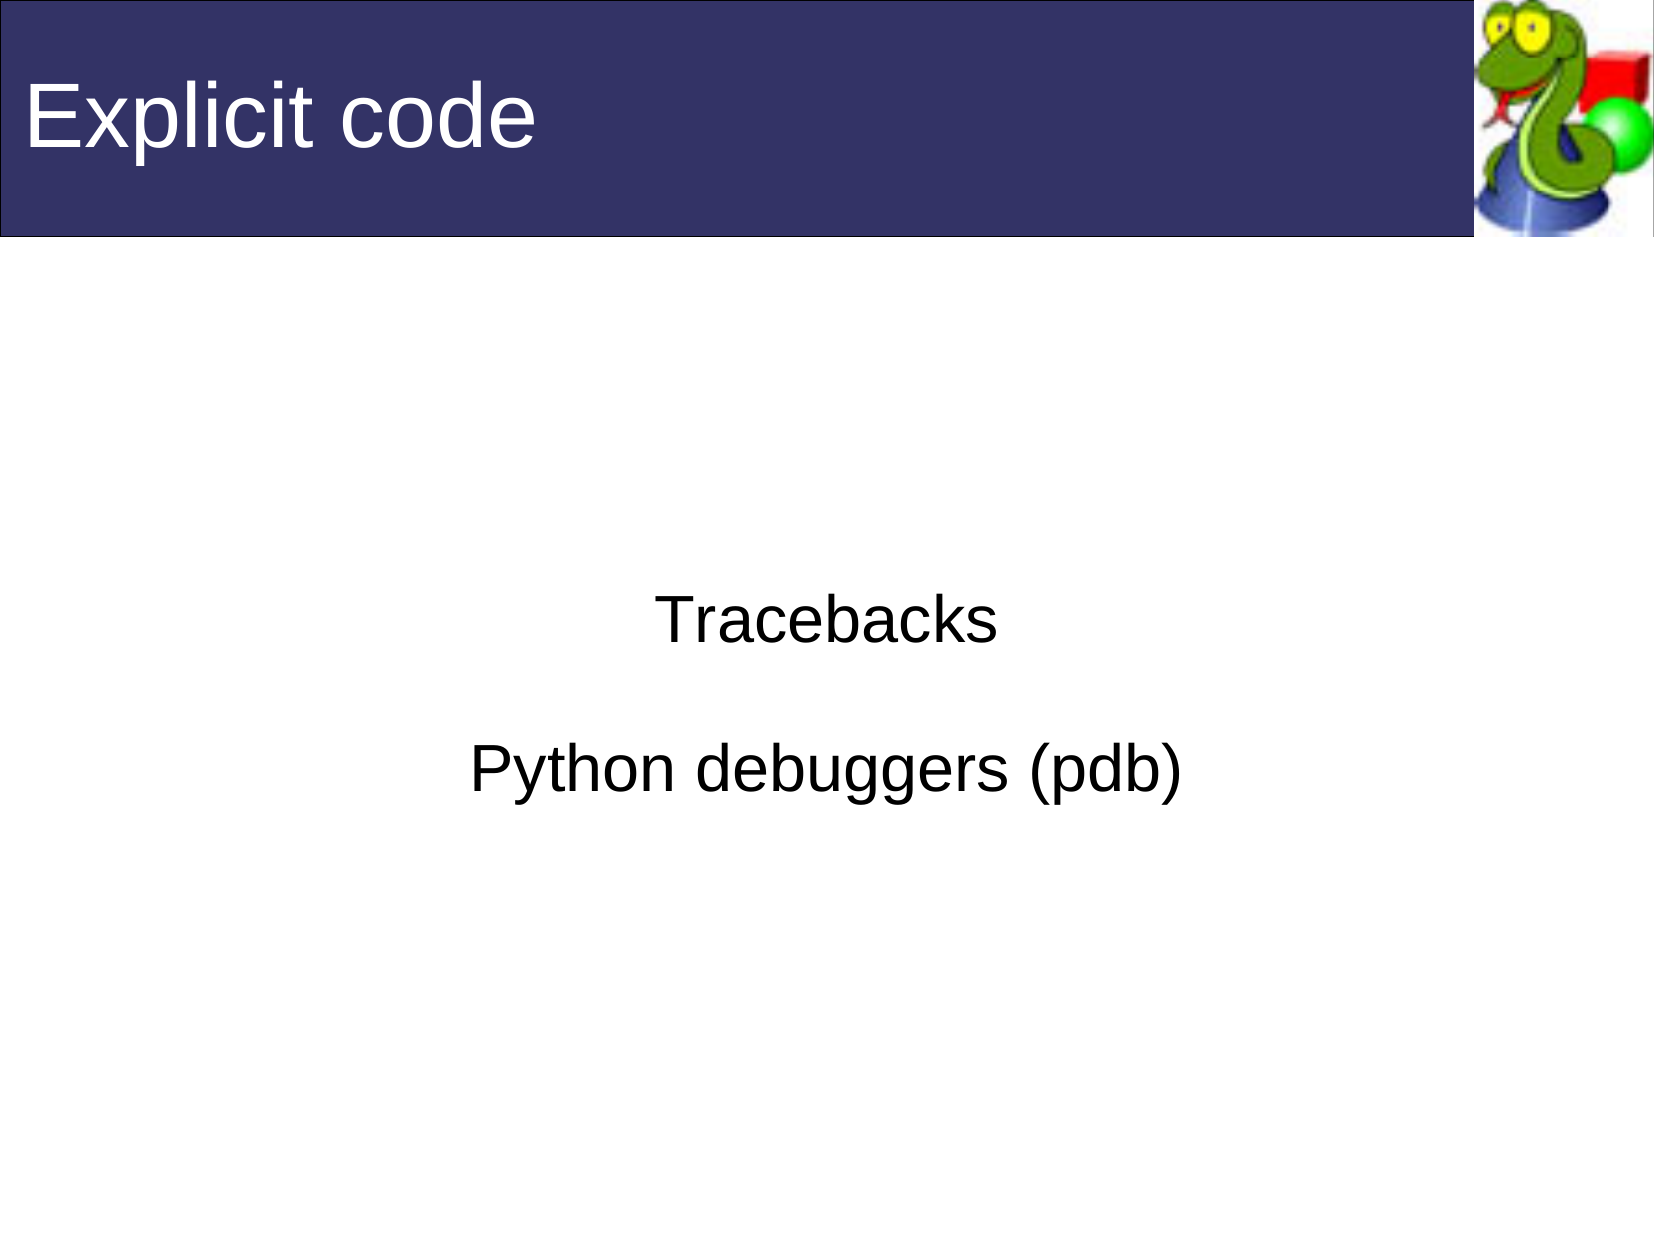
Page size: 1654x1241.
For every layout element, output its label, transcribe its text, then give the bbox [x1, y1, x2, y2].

picture [1474, 0, 1654, 237]
title Explicit code [23, 19, 1477, 212]
subtitle Tracebacks Python debuggers (pdb) [88, 450, 1565, 938]
